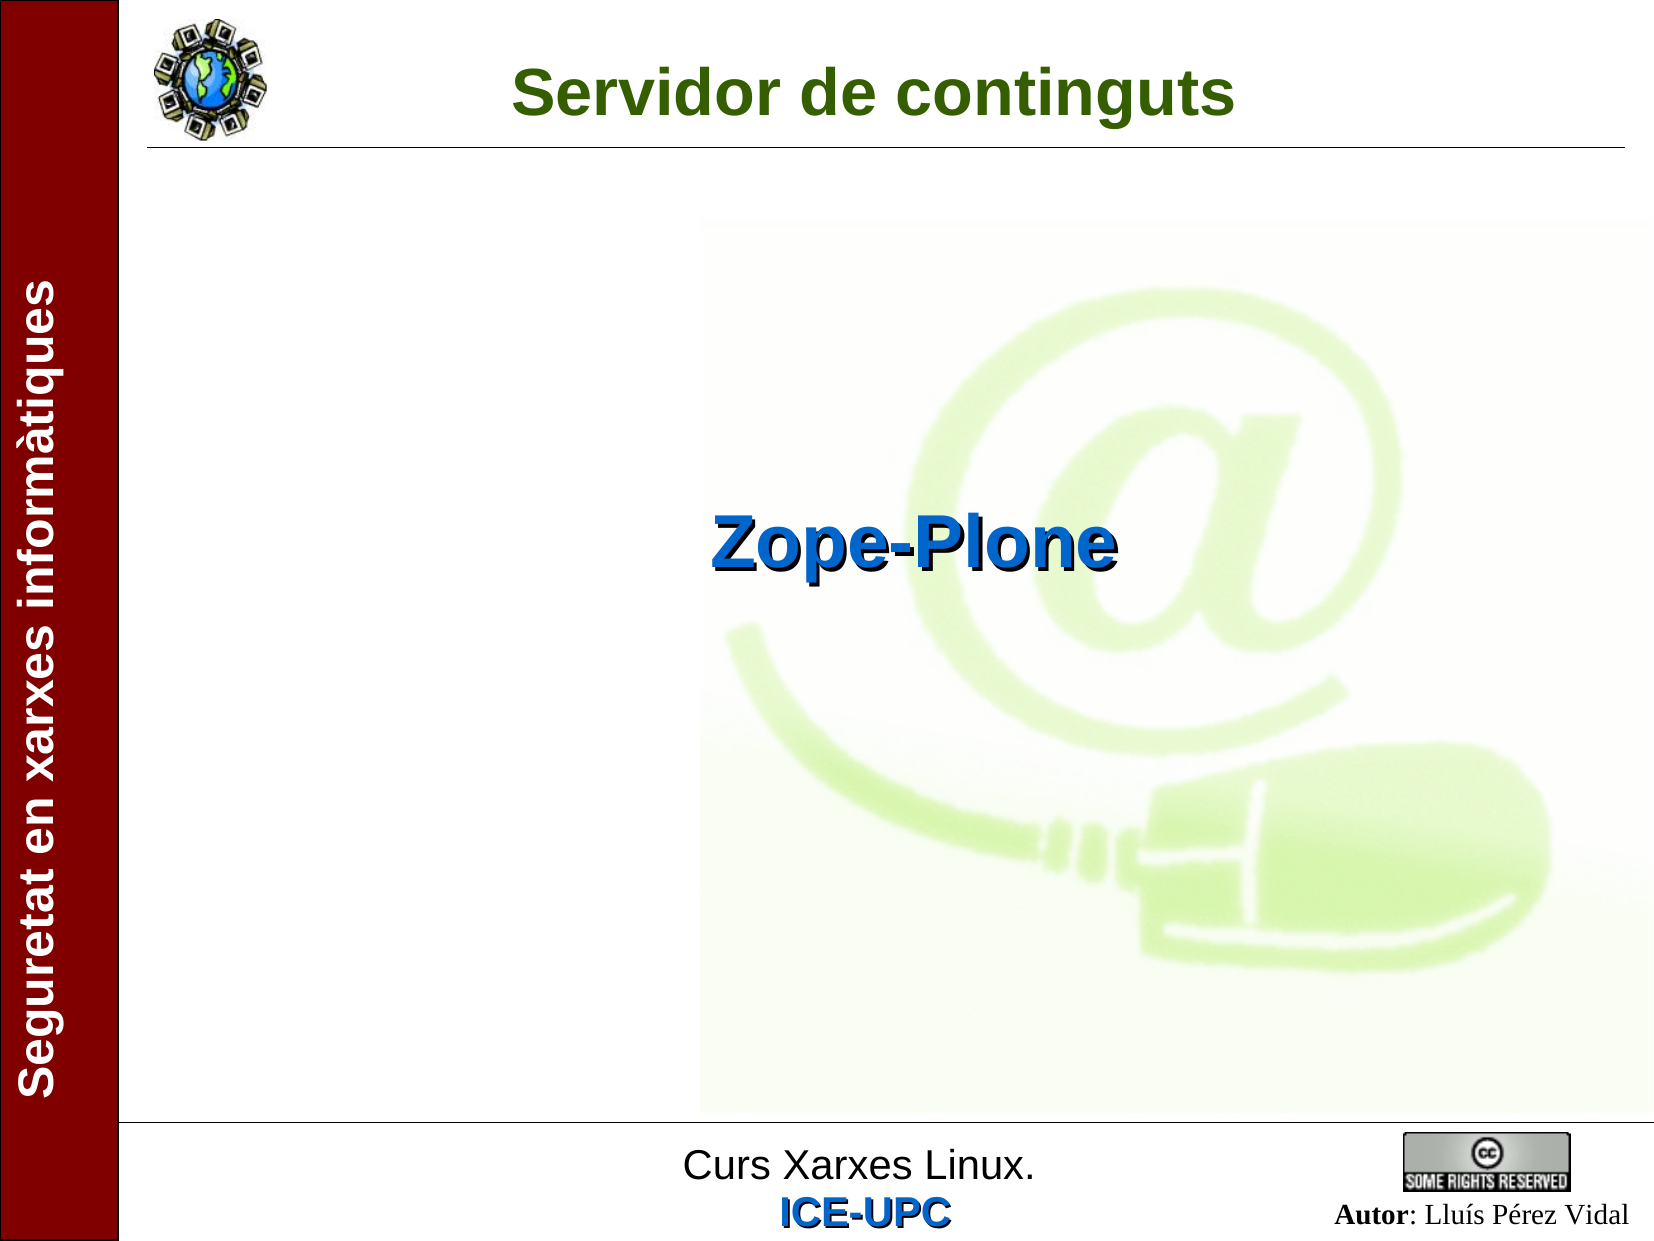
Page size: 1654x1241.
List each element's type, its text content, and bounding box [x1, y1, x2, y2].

title Servidor de continguts [129, 43, 1619, 142]
picture [1403, 1132, 1571, 1192]
picture [154, 19, 268, 43]
subtitle Zope-Plone [141, 242, 1630, 1093]
picture [700, 217, 1654, 1113]
